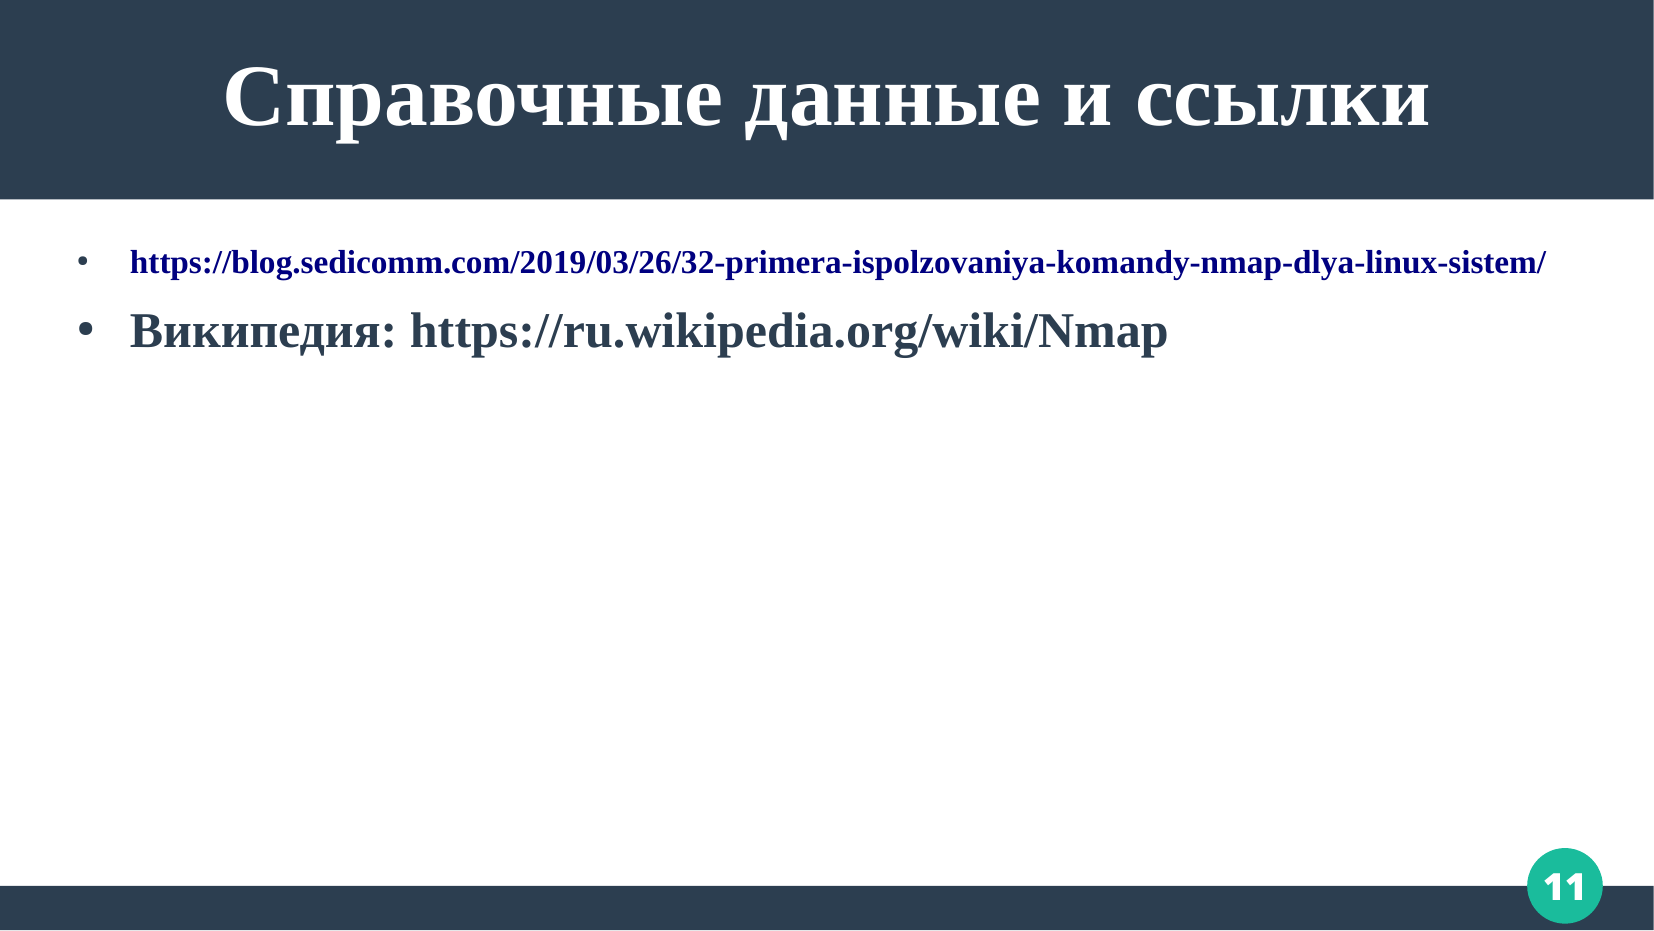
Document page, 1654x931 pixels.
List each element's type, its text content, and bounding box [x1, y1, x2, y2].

title Справочные данные и ссылки [59, 37, 1595, 155]
list https://blog.sedicomm.com/2019/03/26/32-primera-ispolzovaniya-komandy-nmap-dlya-linux-sistem/ Википедия: https://ru.wikipedia.org/wiki/Nmap [59, 243, 1595, 864]
